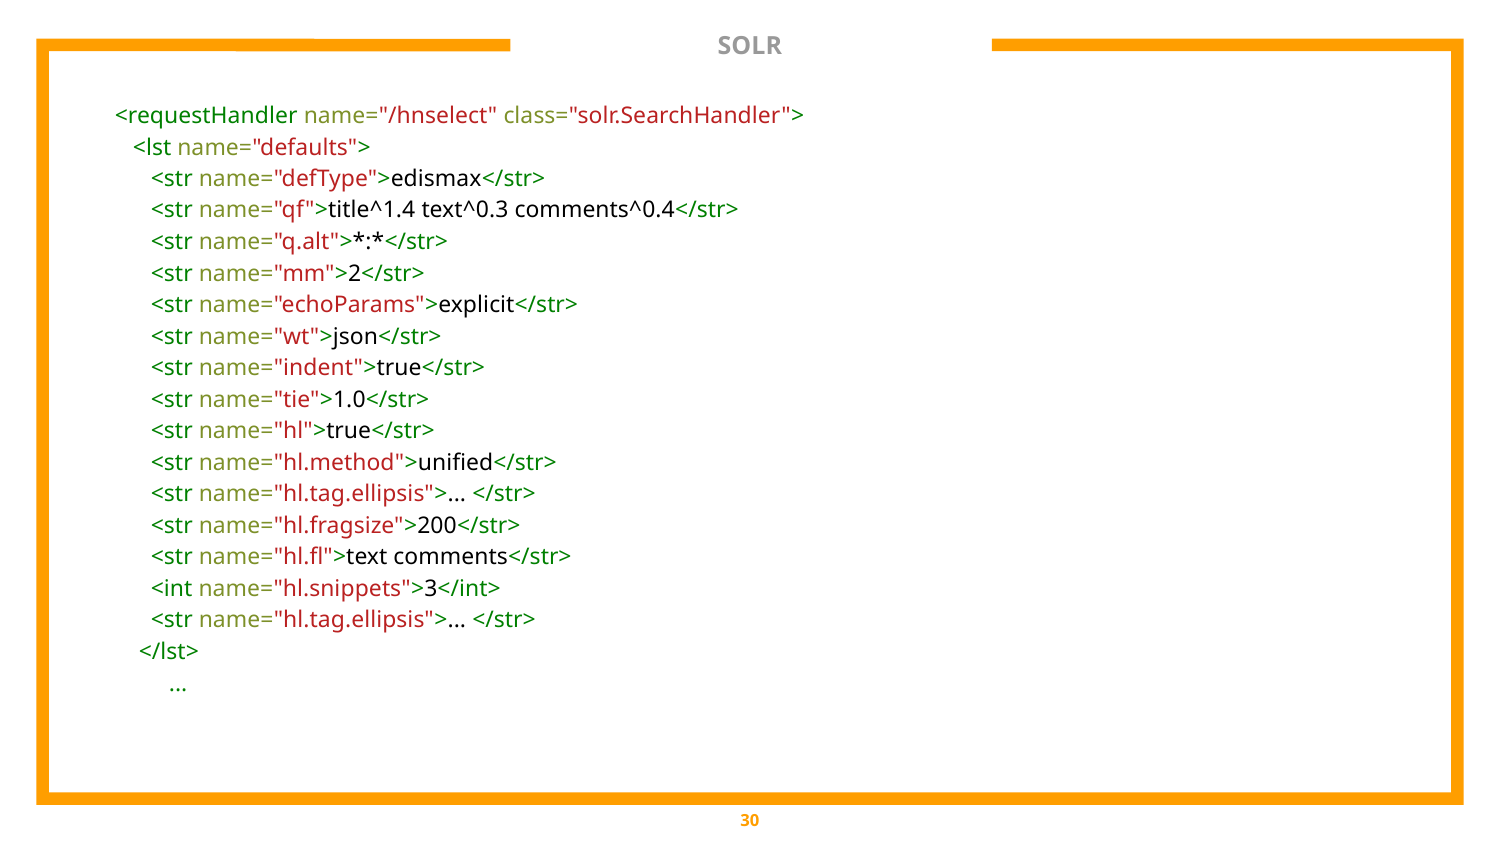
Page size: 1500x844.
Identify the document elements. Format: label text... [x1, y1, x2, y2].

title SOLR [531, 15, 969, 81]
list <requestHandler name="/hnselect" class="solr.SearchHandler"> <lst name="defaults"> <str name="defType">edismax</str> <str name="qf">title^1.4 text^0.3 comments^0.4</str> <str name="q.alt">*:*</str> <str name="mm">2</str> <str name="echoParams">explicit</str> <str name="wt">json</str> <str name="indent">true</str> <str name="tie">1.0</str> <str name="hl">true</str> <str name="hl.method">unified</str> <str name="hl.tag.ellipsis">... </str> <str name="hl.fragsize">200</str> <str name="hl.fl">text comments</str> <int name="hl.snippets">3</int> <str name="hl.tag.ellipsis">... </str> </lst> ... [99, 81, 1400, 763]
slide_number <number> [0, 798, 1500, 844]
